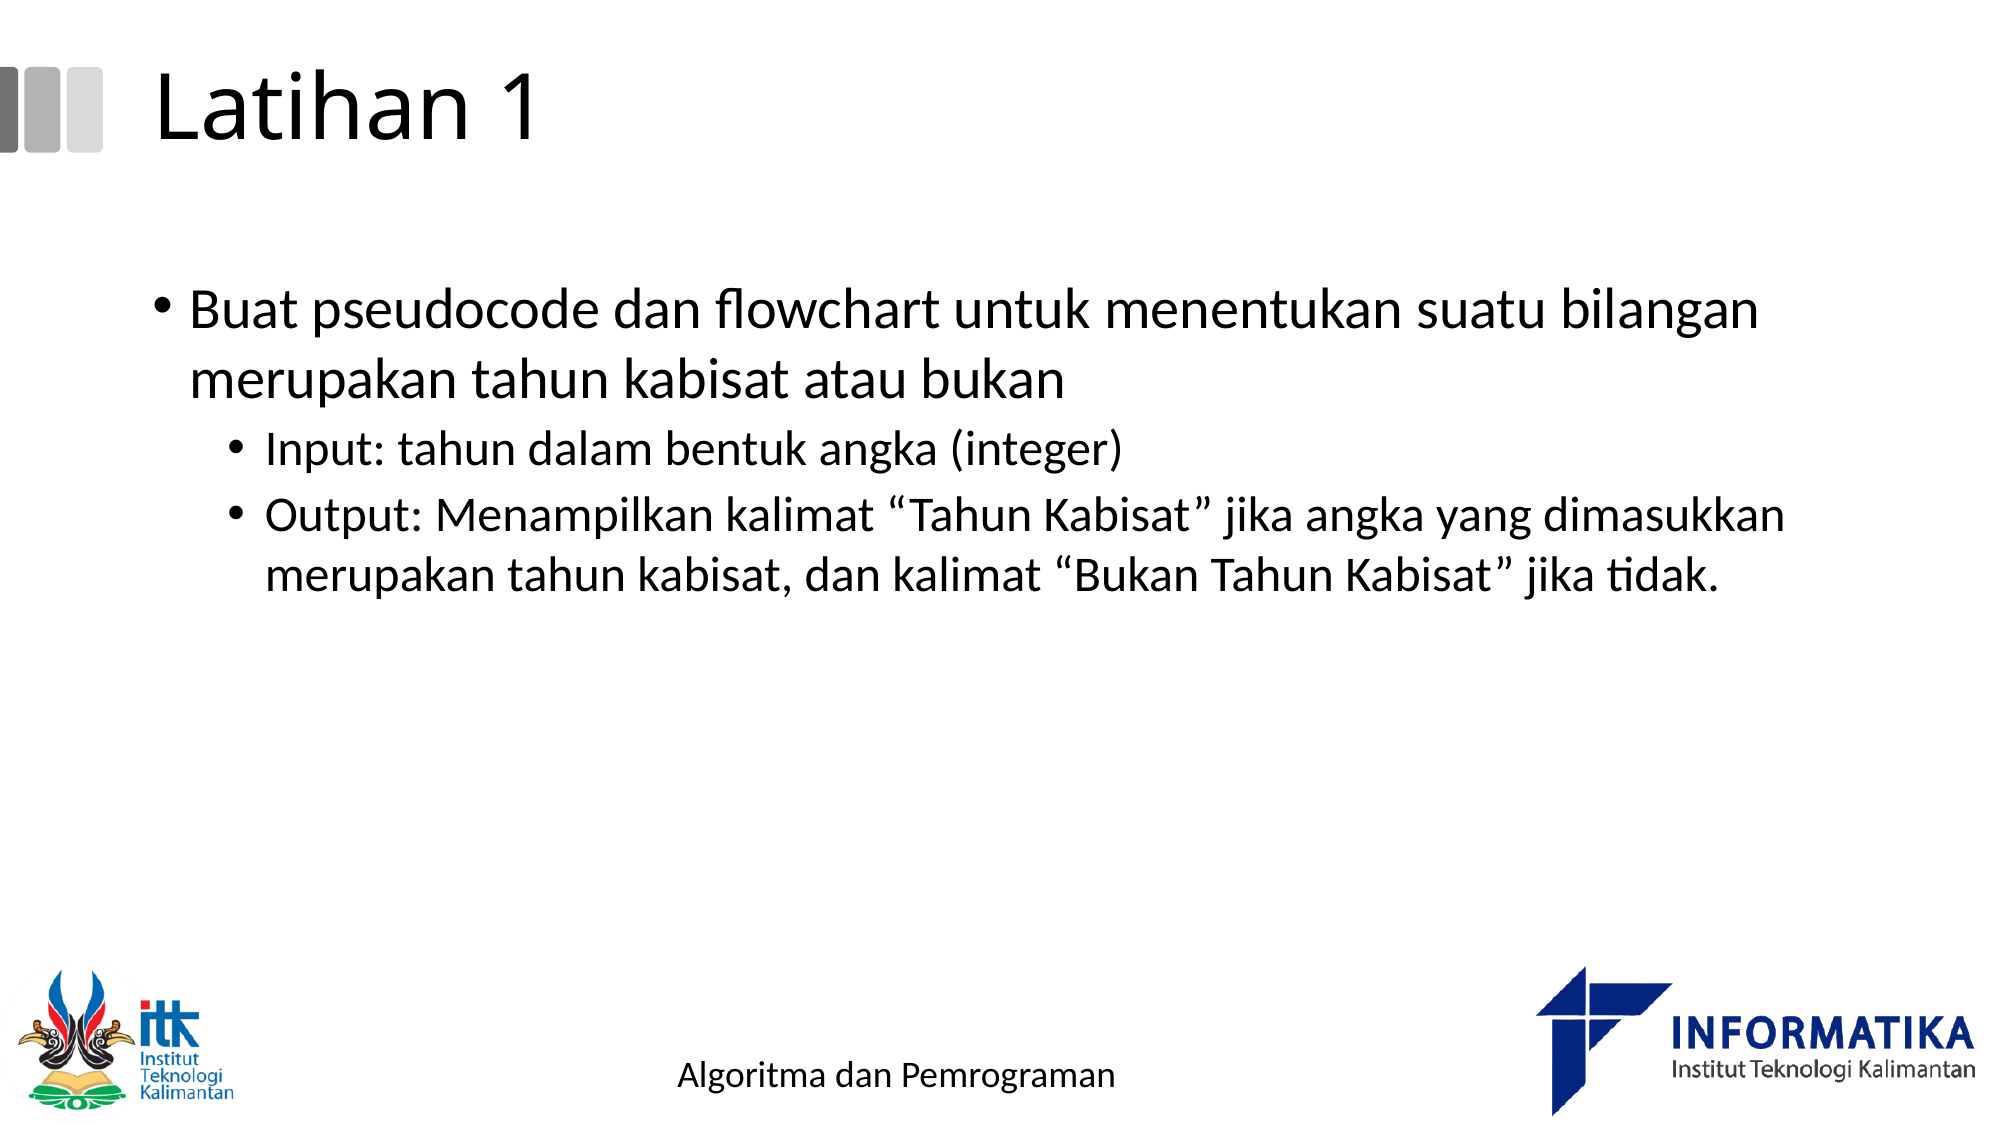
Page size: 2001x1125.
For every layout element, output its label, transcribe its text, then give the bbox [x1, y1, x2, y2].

text_box Buat pseudocode dan flowchart untuk menentukan suatu bilangan merupakan tahun kabisat atau bukan Input: tahun dalam bentuk angka (integer) Output: Menampilkan kalimat “Tahun Kabisat” jika angka yang dimasukkan merupakan tahun kabisat, dan kalimat “Bukan Tahun Kabisat” jika tidak. [137, 262, 1863, 977]
text_box Latihan 1 [137, 1, 1863, 219]
picture [1534, 965, 1976, 1118]
picture [0, 935, 252, 1125]
text_box Algoritma dan Pemrograman [662, 1042, 1338, 1103]
